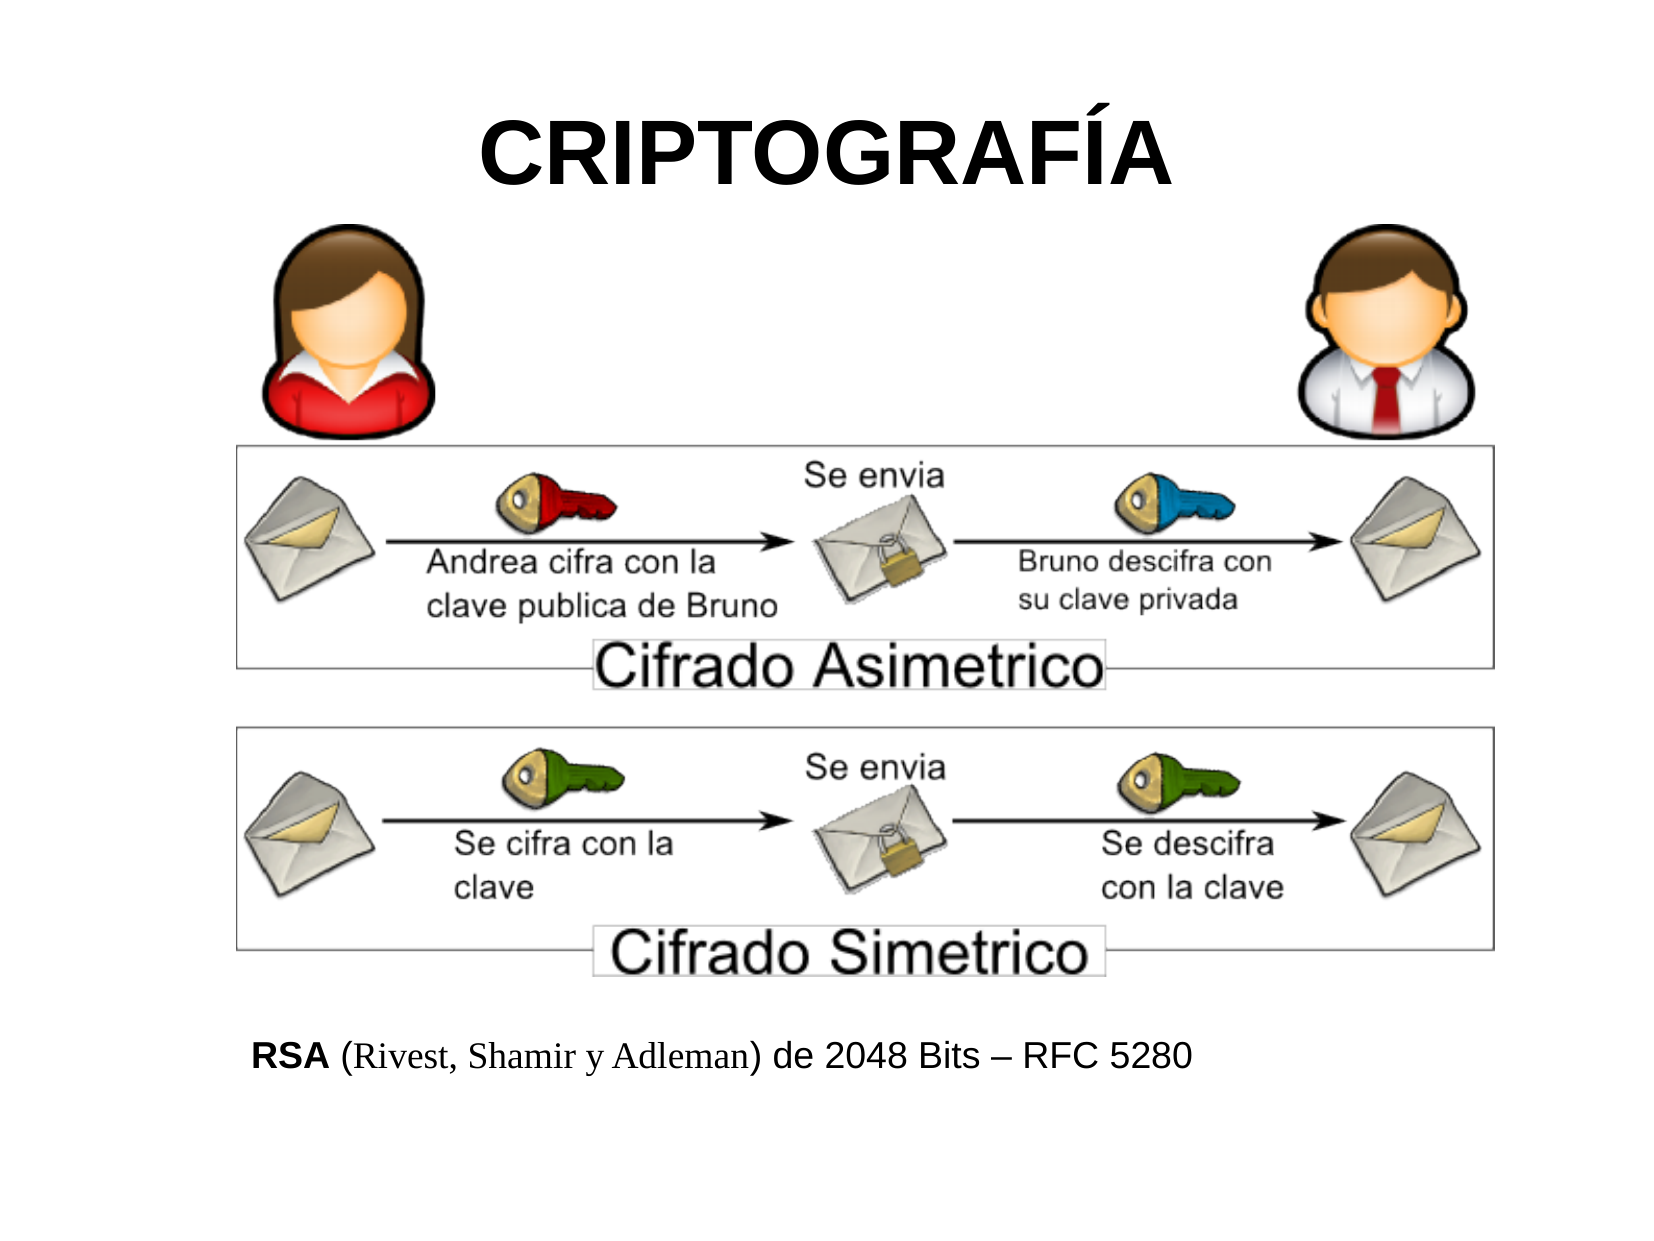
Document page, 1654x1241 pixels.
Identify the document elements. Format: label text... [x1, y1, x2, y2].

picture [236, 224, 1495, 977]
title CRIPTOGRAFÍA [82, 49, 1571, 257]
text_box RSA (Rivest, Shamir y Adleman) de 2048 Bits – RFC 5280 [236, 1027, 1371, 1085]
